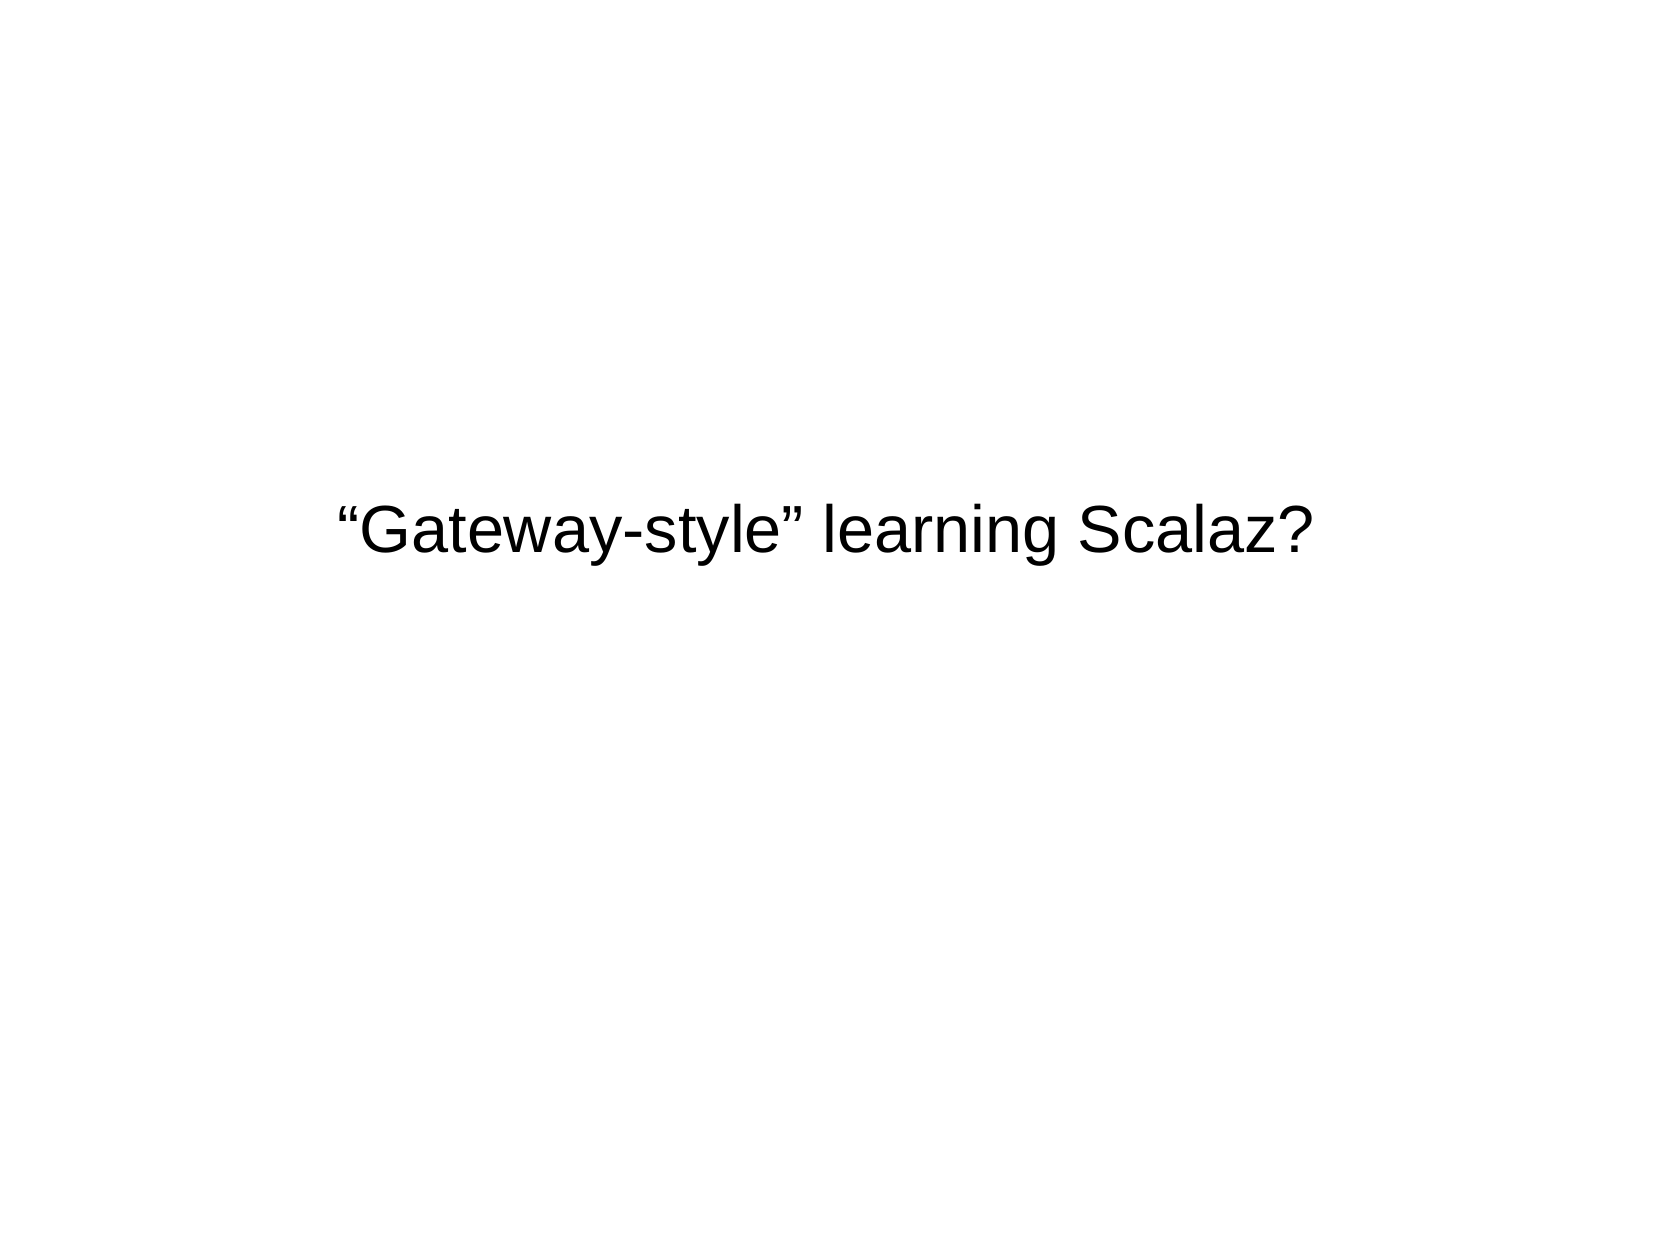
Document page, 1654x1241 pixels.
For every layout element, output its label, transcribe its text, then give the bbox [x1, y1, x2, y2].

subtitle “Gateway-style” learning Scalaz? [82, 49, 1571, 1010]
